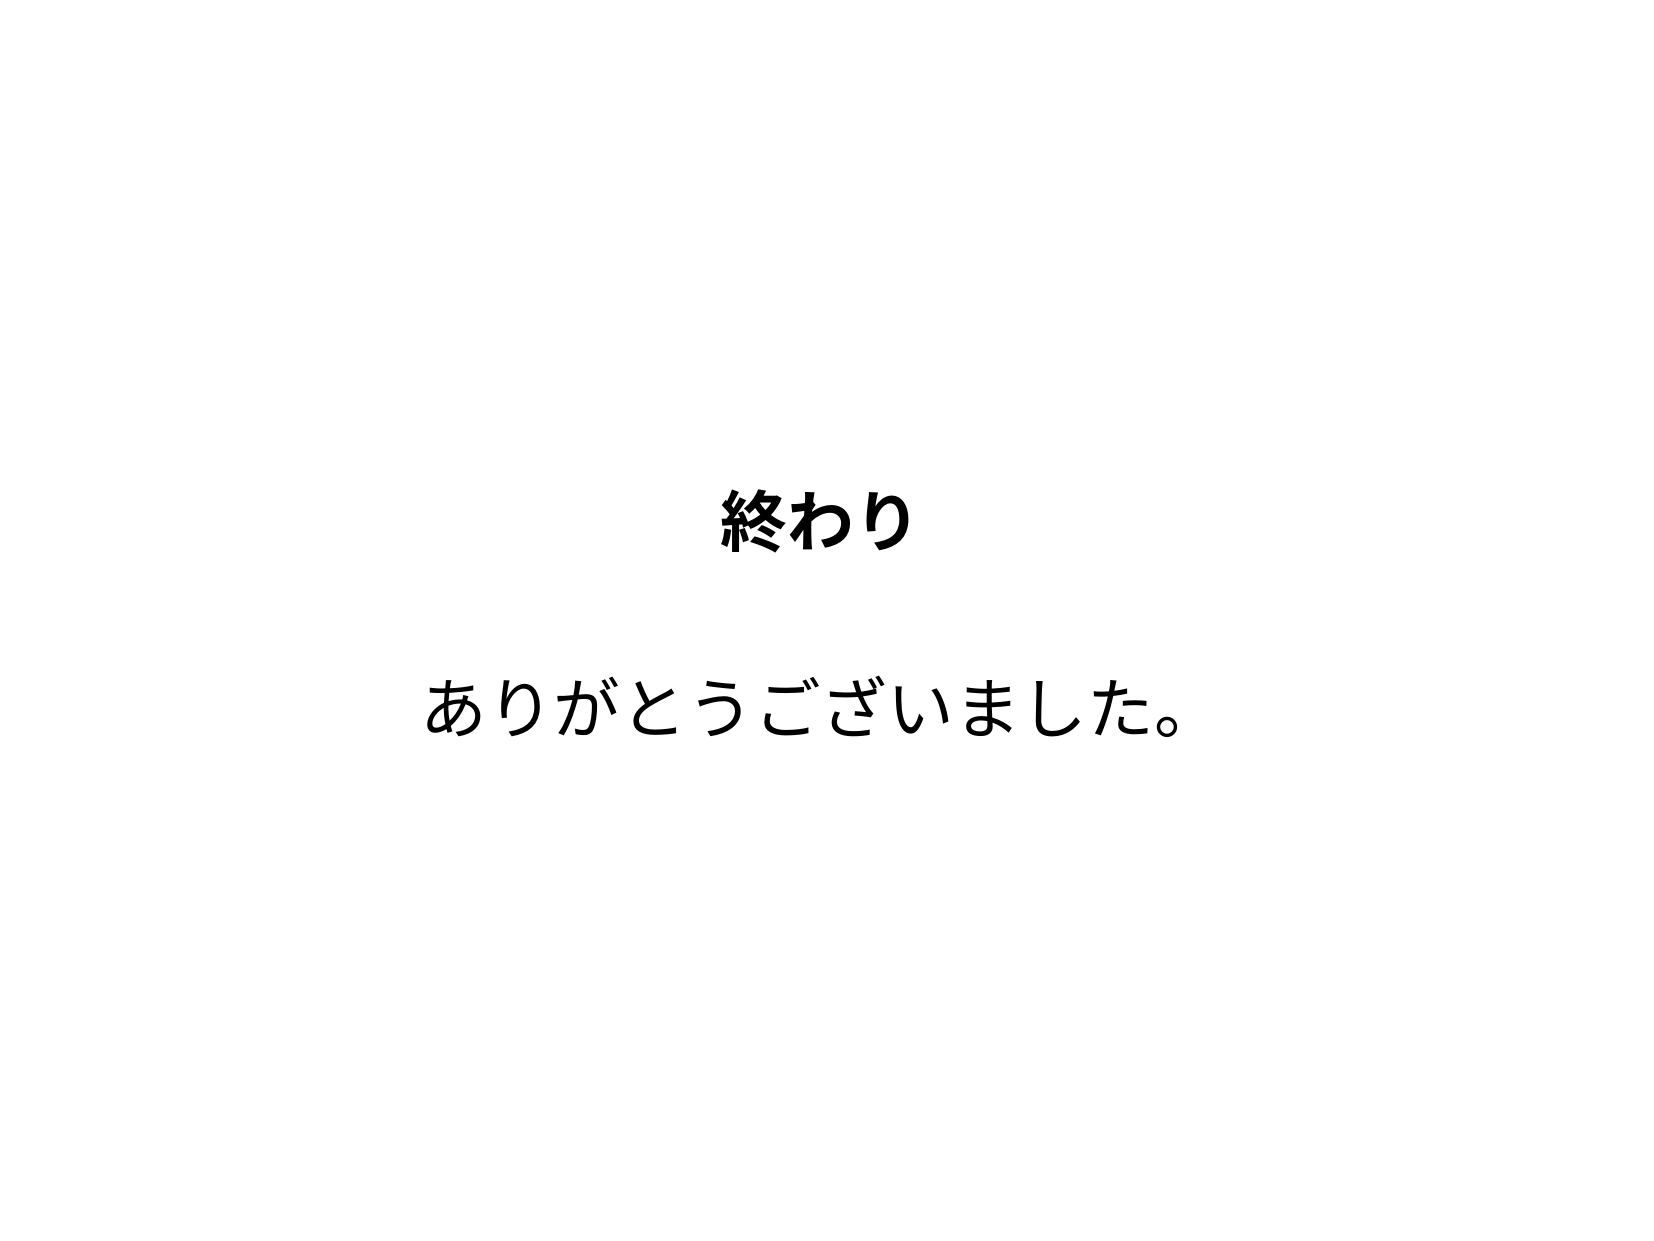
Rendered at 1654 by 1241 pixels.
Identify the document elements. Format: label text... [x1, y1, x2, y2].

subtitle 終わり ありがとうございました。 [76, 88, 1565, 1134]
